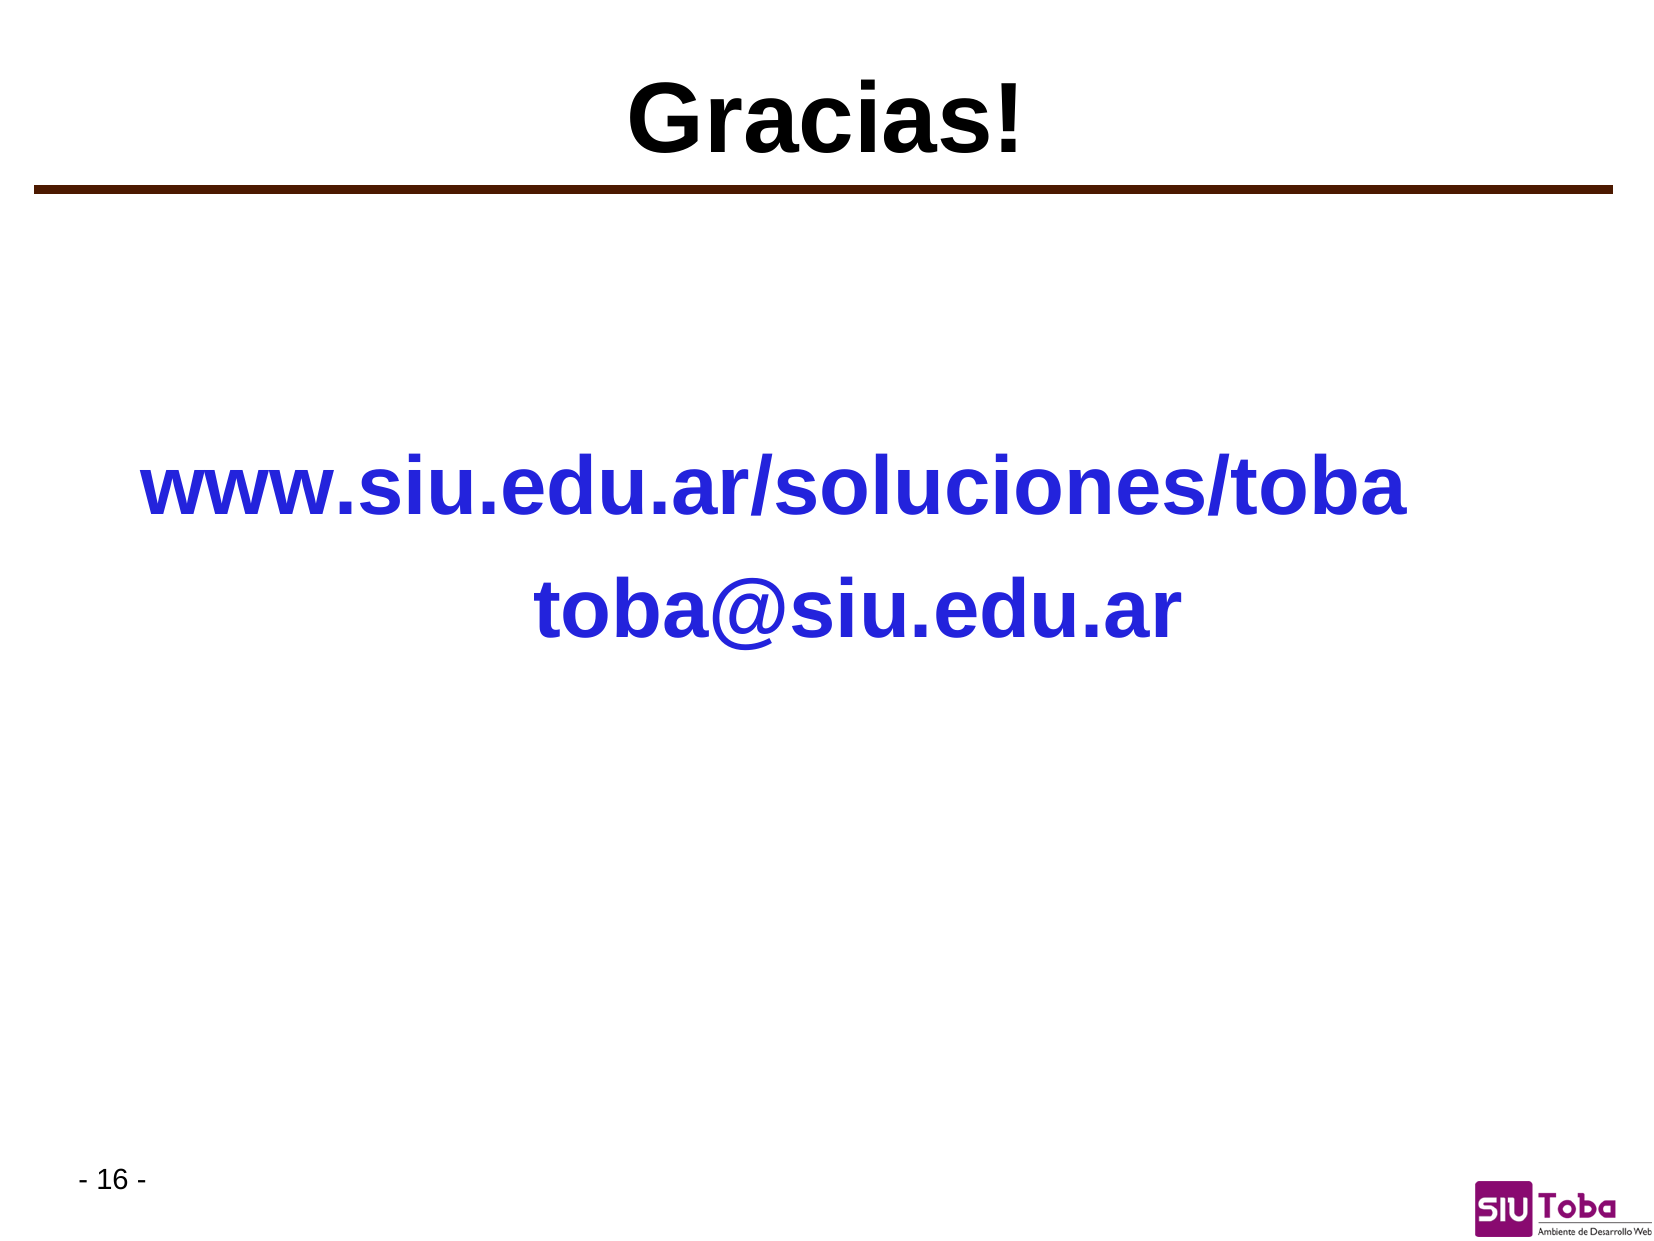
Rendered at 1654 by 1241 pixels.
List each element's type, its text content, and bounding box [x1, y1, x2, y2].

title Gracias! [58, 47, 1594, 188]
list www.siu.edu.ar/soluciones/toba toba@siu.edu.ar [122, 439, 1577, 745]
picture [1475, 1181, 1652, 1237]
